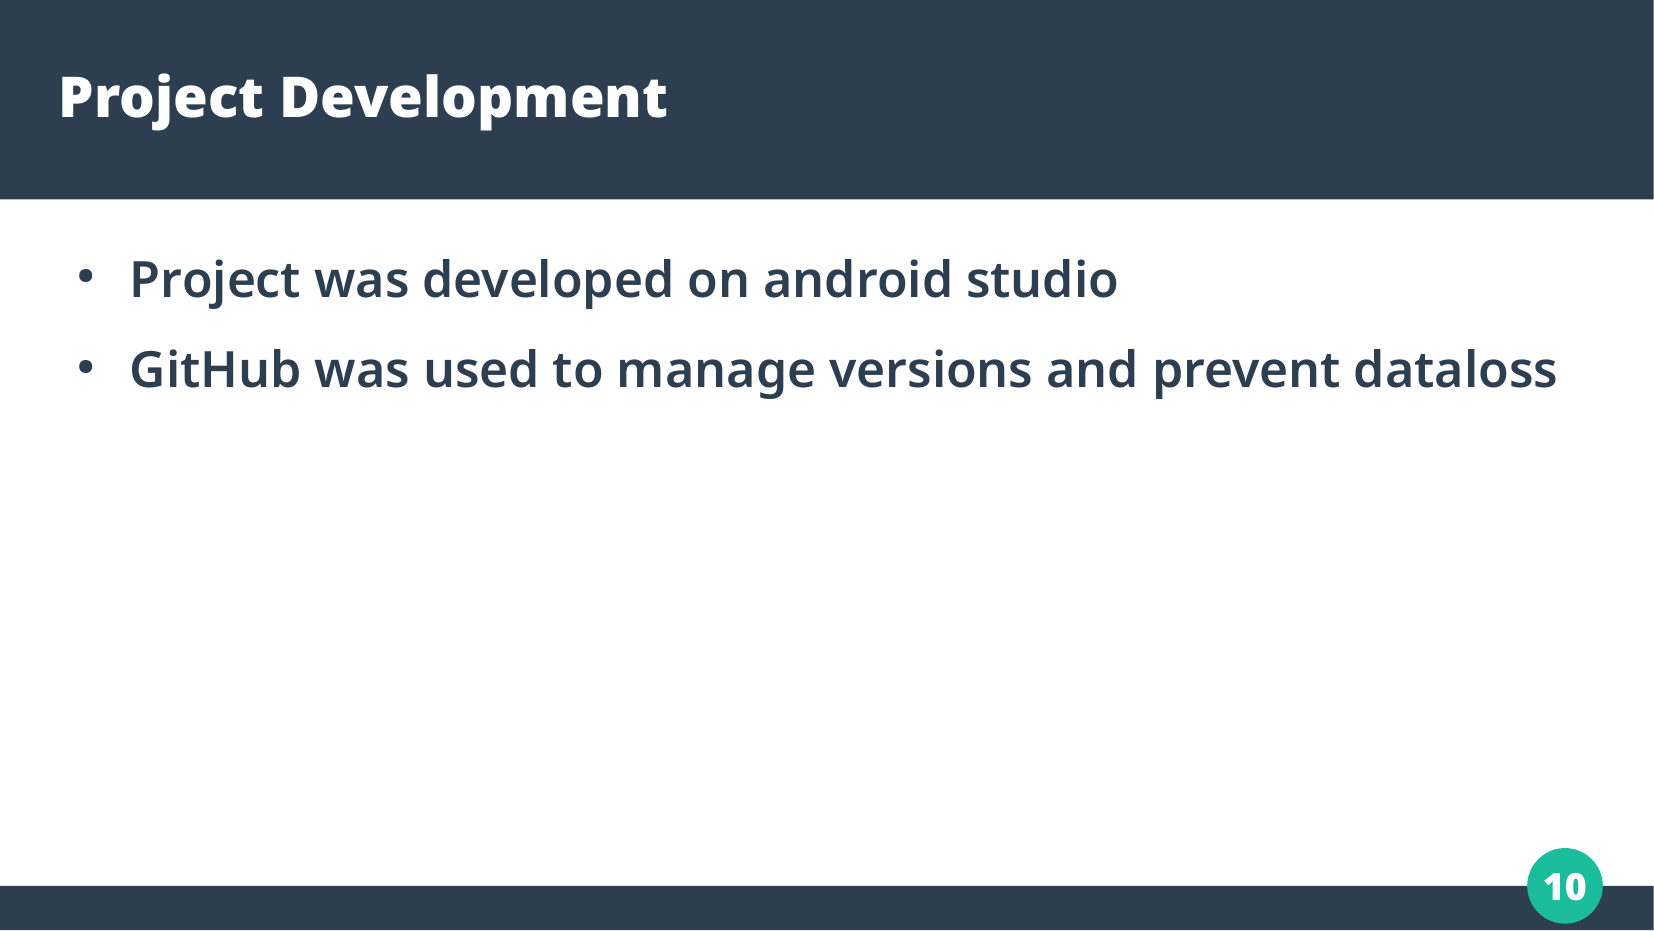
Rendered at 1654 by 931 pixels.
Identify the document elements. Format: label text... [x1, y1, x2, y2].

title Project Development [59, 37, 1595, 156]
list Project was developed on android studio GitHub was used to manage versions and prevent dataloss [59, 243, 1595, 864]
